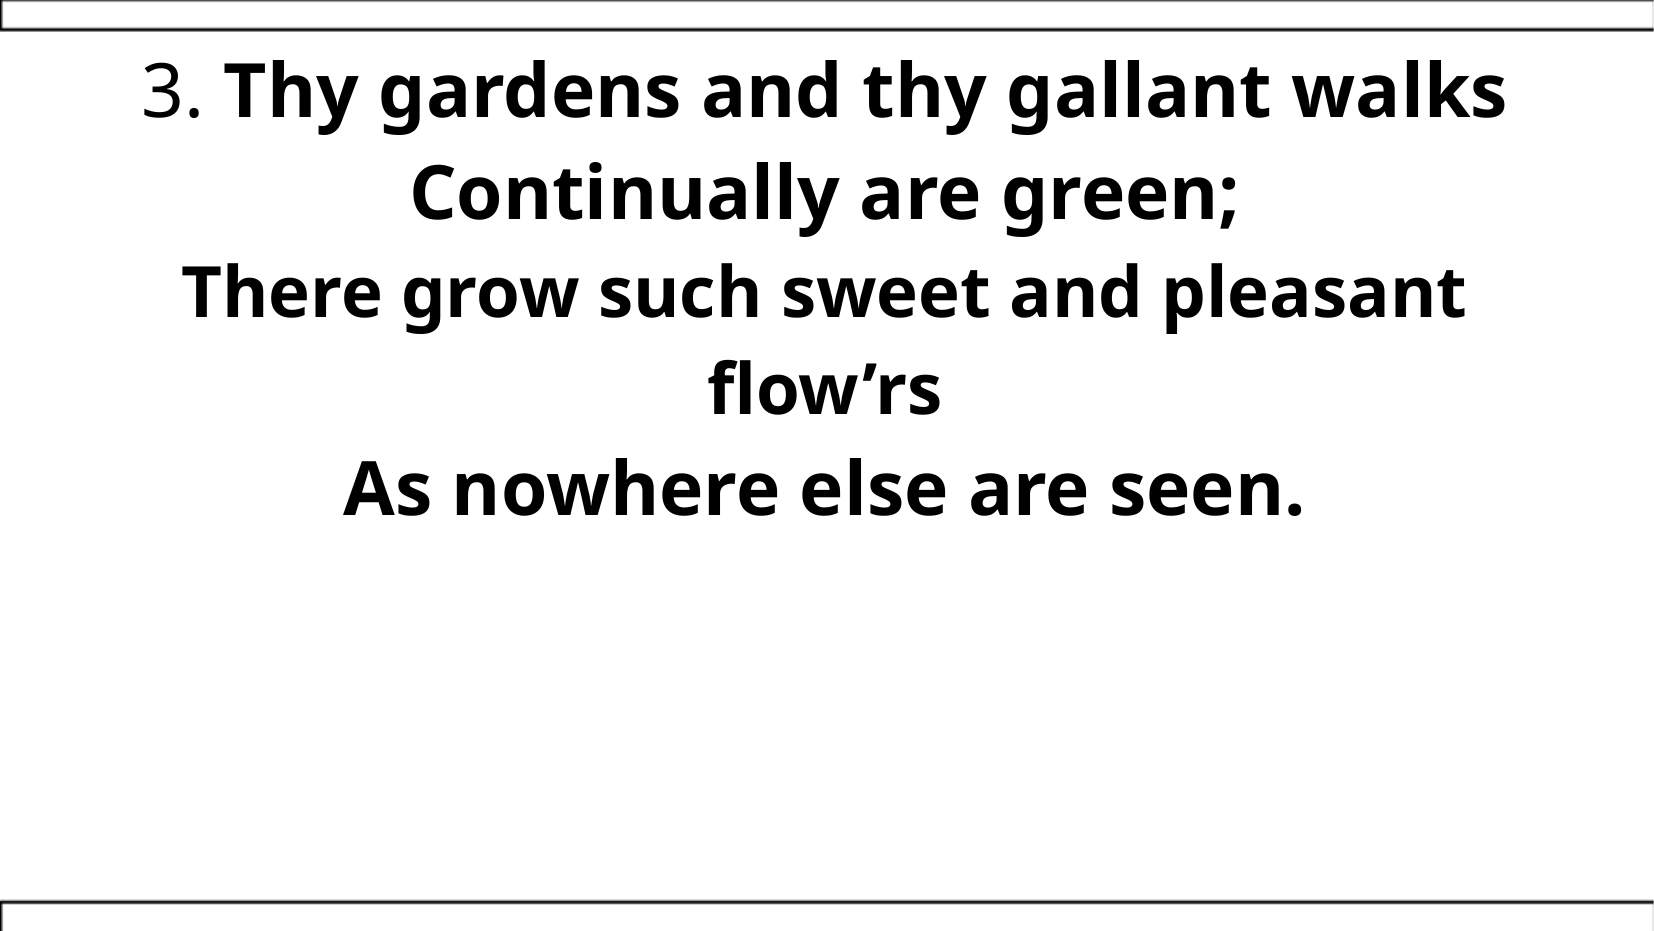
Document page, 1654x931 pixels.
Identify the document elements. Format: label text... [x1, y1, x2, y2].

picture [0, 0, 1654, 931]
text_box 3. Thy gardens and thy gallant walks Continually are green; There grow such sweet and pleasant flow’rs As nowhere else are seen. [75, 30, 1576, 439]
